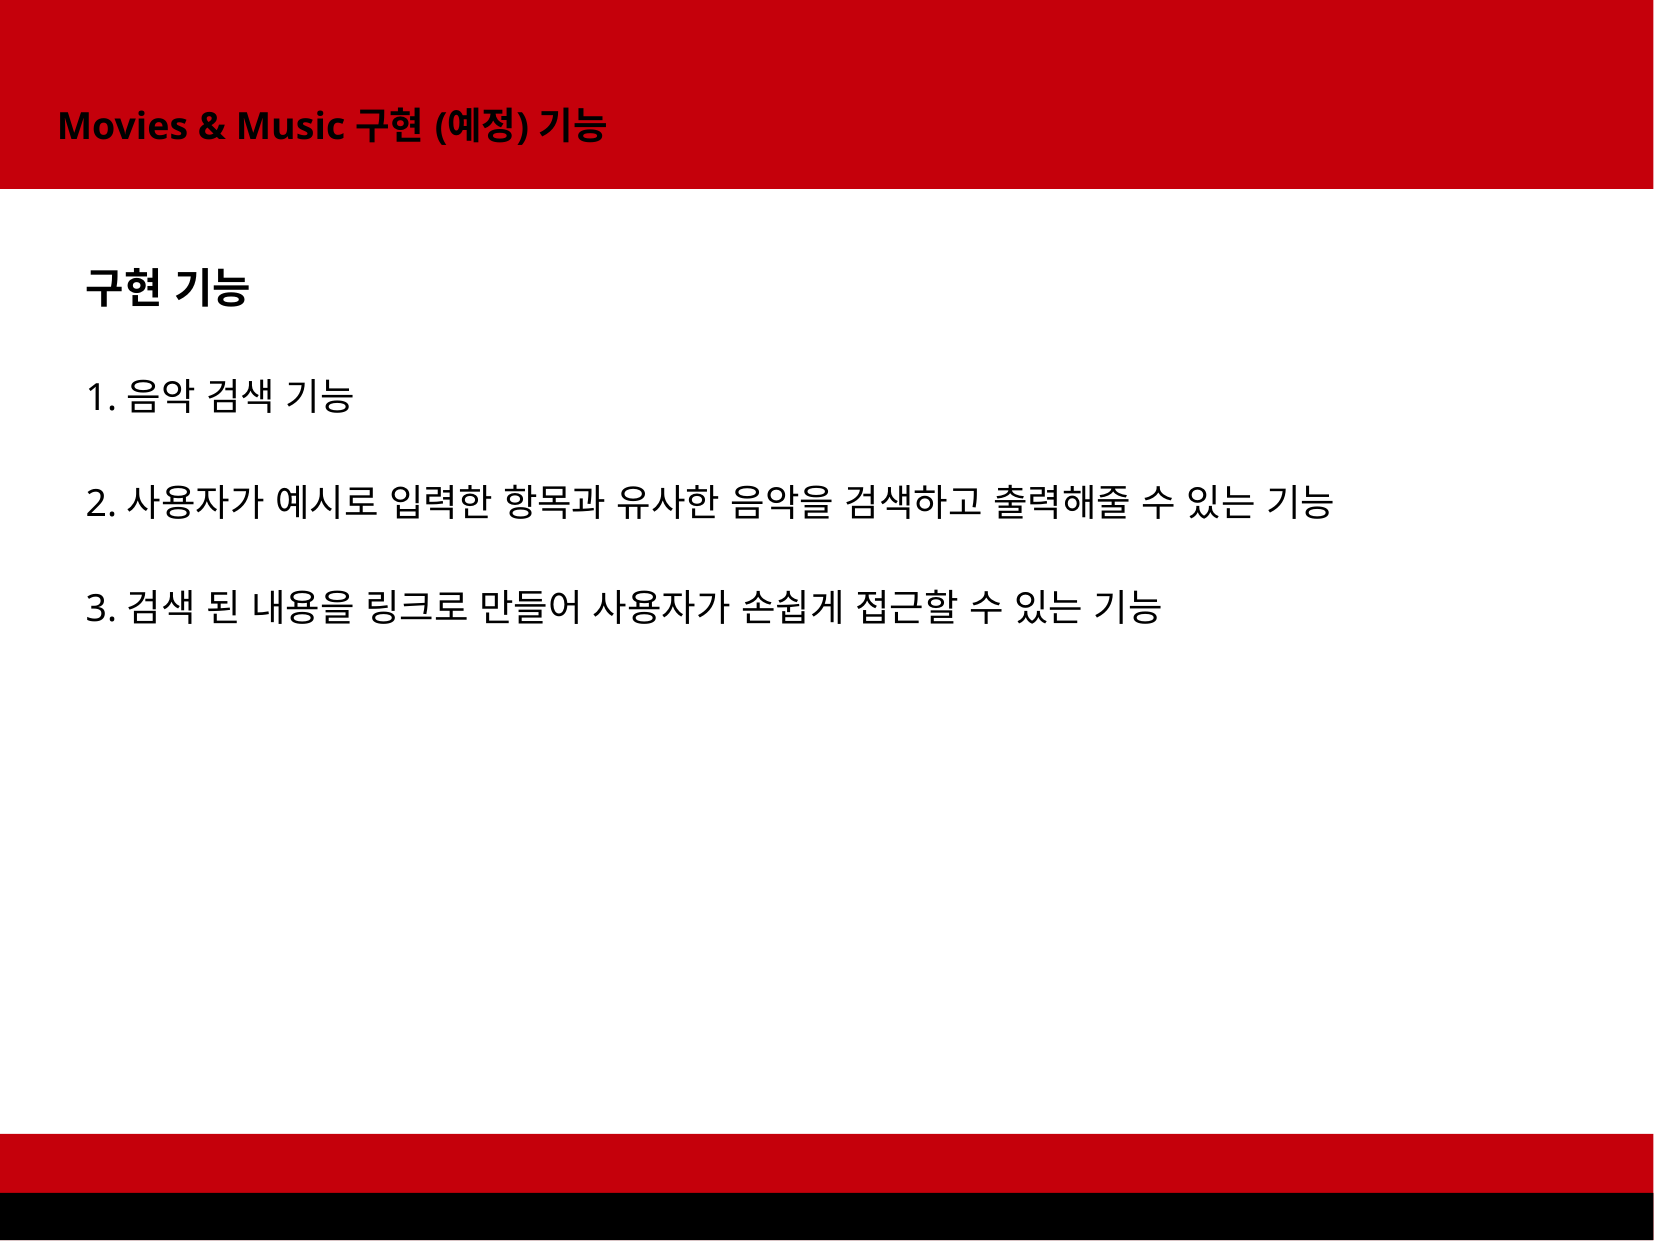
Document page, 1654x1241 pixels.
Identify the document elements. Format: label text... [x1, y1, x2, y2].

text_box [0, 0, 1654, 189]
text_box 구현 기능 1. 음악 검색 기능 2. 사용자가 예시로 입력한 항목과 유사한 음악을 검색하고 출력해줄 수 있는 기능 3. 검색 된 내용을 링크로 만들어 사용자가 손쉽게 접근할 수 있는 기능 [70, 248, 1476, 667]
text_box [0, 1133, 1654, 1241]
text_box Movies & Music 구현 (예정) 기능 [42, 88, 655, 154]
